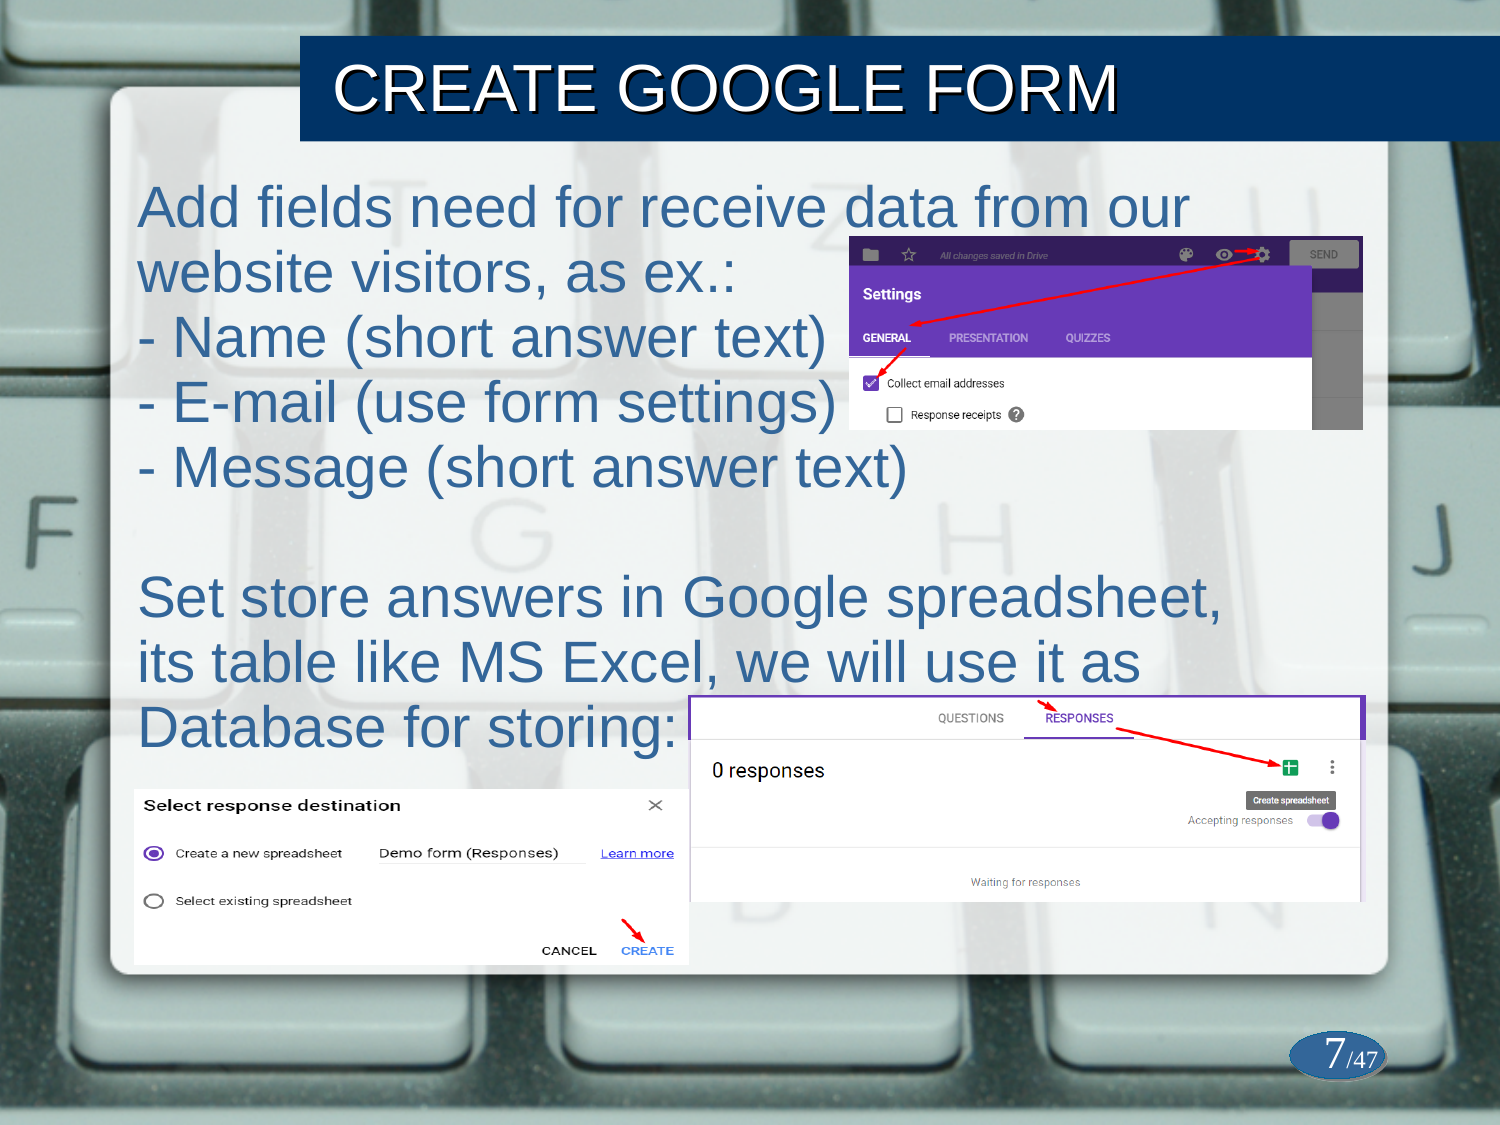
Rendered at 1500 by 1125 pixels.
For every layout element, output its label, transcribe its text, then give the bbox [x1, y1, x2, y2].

title CREATE GOOGLE FORM [300, 35, 1500, 142]
title Add fields need for receive data from our website visitors, as ex.: - Name (short answer text) - E-mail (use form settings) - Message (short answer text) Set store answers in Google spreadsheet, its table like MS Excel, we will use it as Database for storing: [122, 167, 1313, 835]
picture [0, 0, 1500, 1125]
